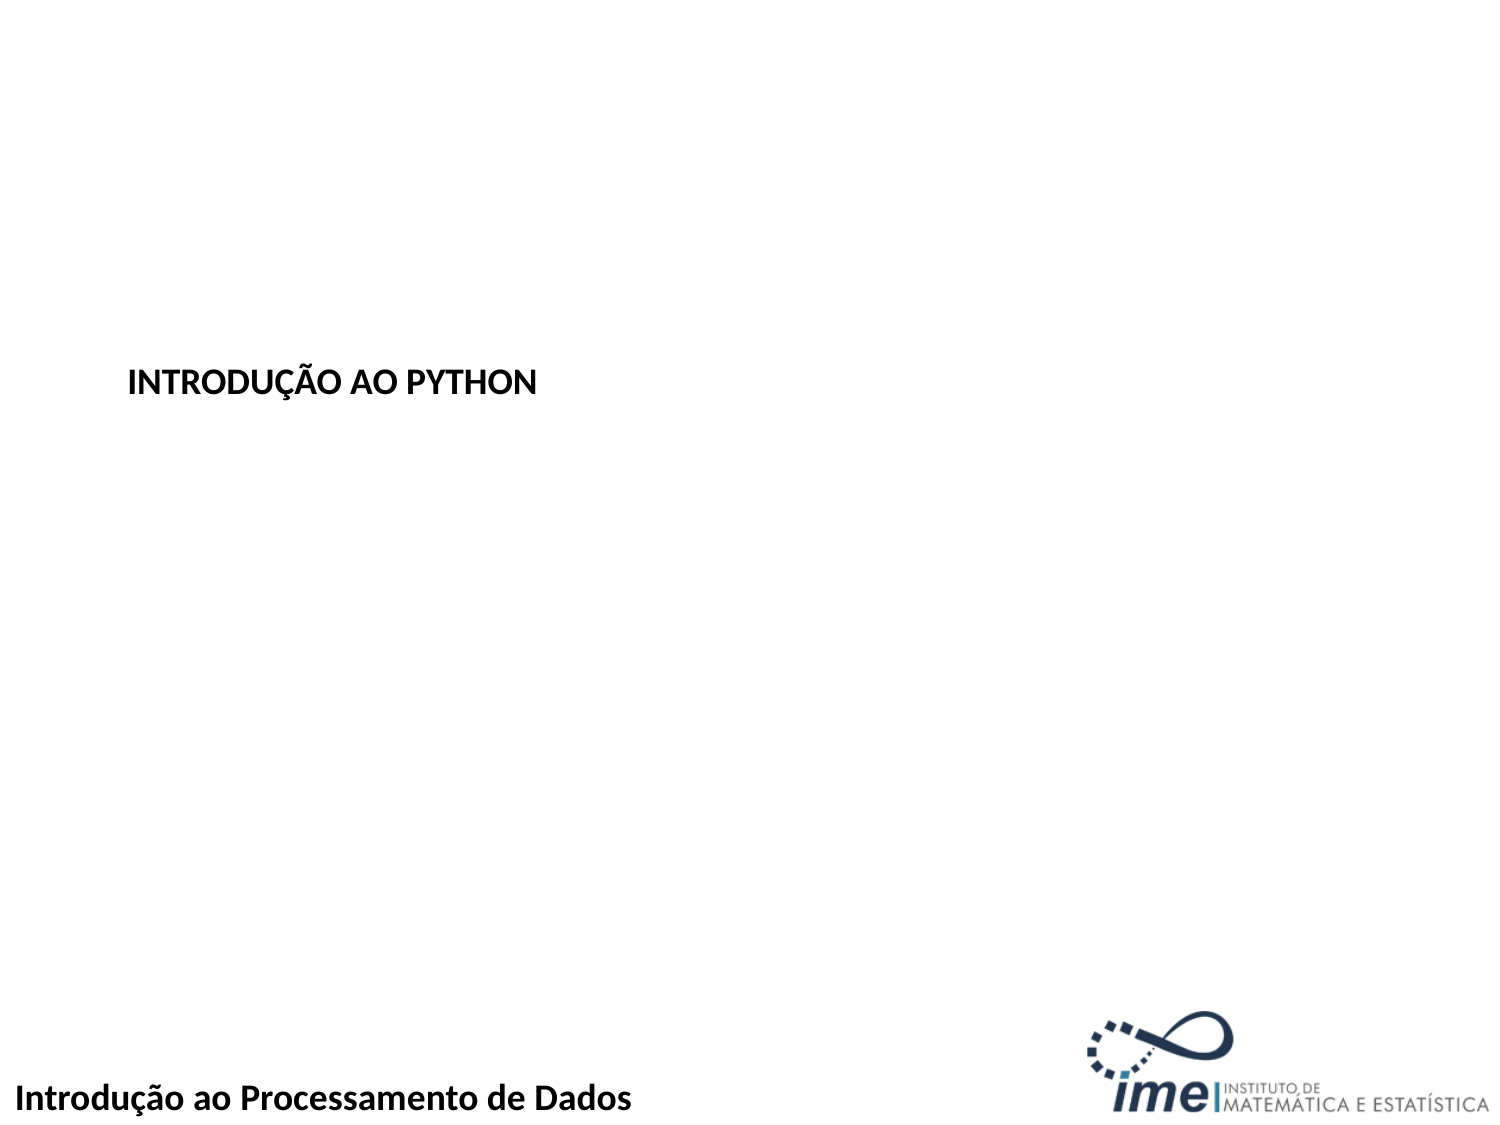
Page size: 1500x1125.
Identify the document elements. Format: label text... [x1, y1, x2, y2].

picture [1086, 1011, 1495, 1115]
text_box INTRODUÇÃO AO PYTHON [112, 349, 1388, 591]
